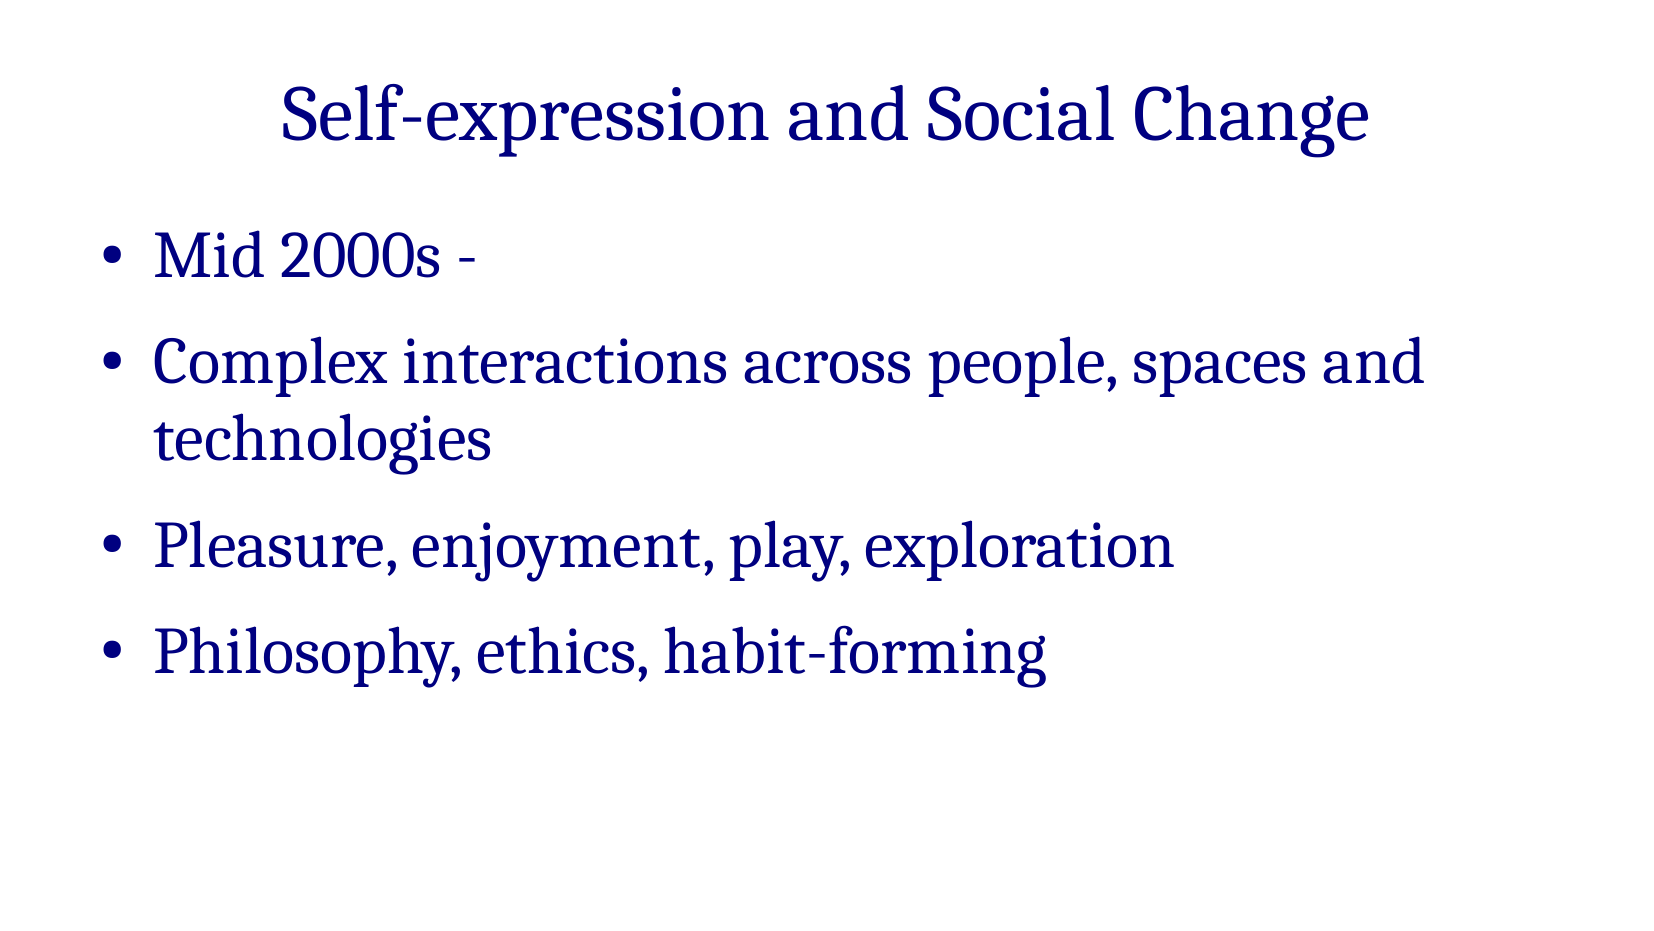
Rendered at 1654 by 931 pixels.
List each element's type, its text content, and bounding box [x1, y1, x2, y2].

list Mid 2000s - Complex interactions across people, spaces and technologies Pleasure, enjoyment, play, exploration Philosophy, ethics, habit-forming [82, 217, 1571, 758]
title Self-expression and Social Change [82, 37, 1571, 193]
